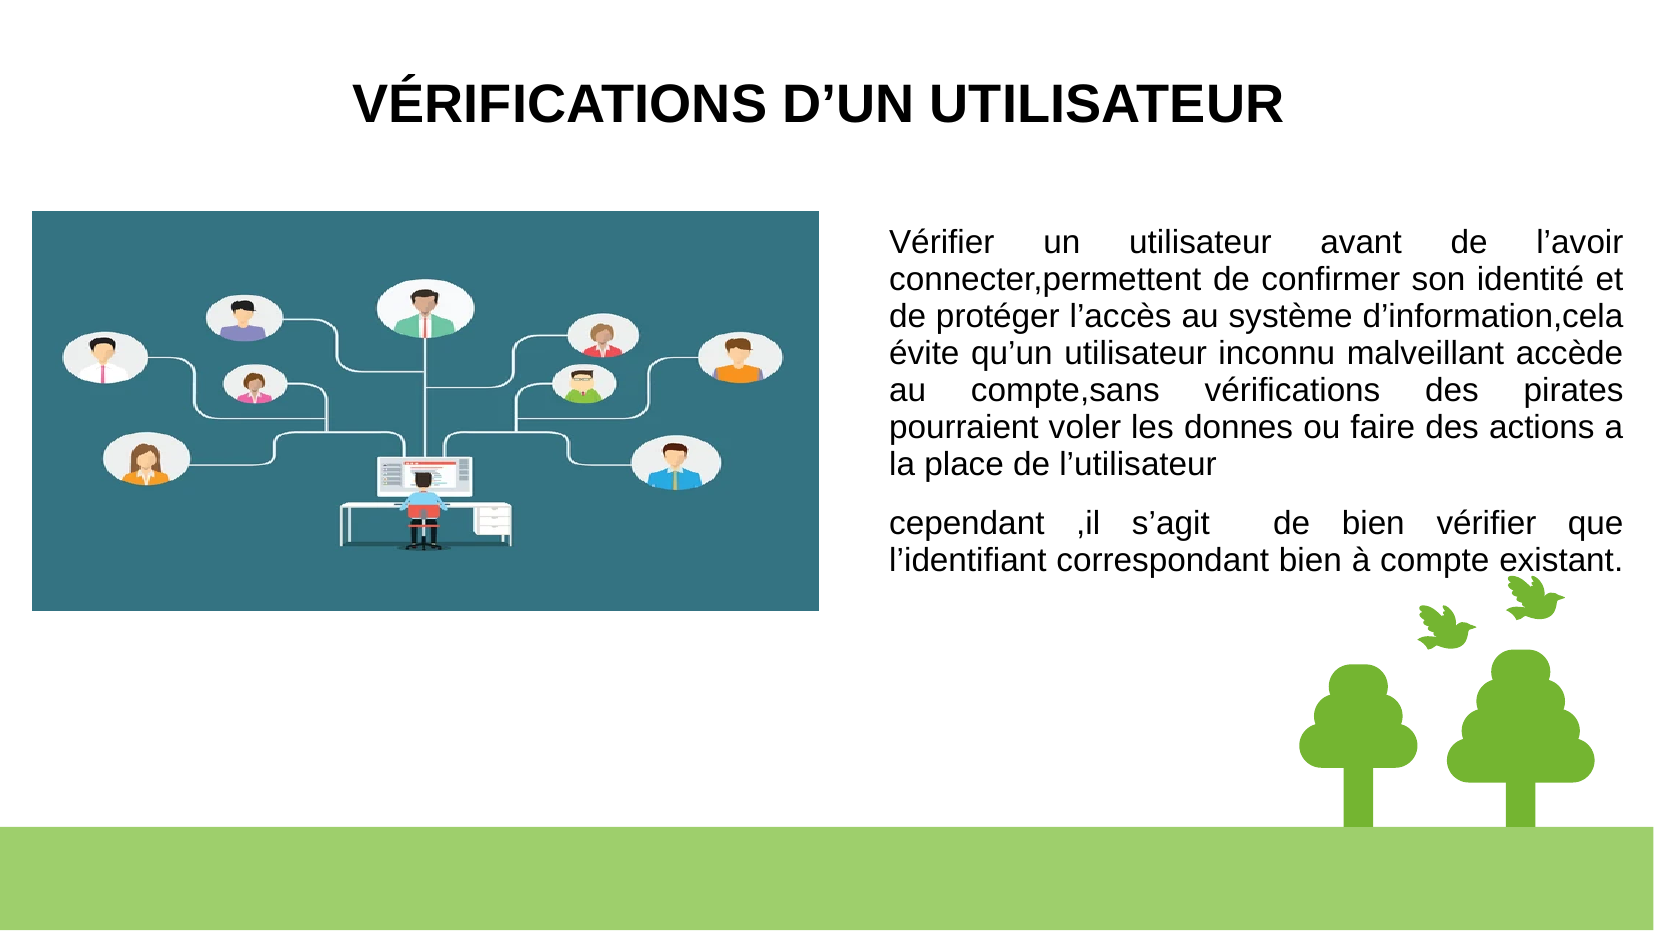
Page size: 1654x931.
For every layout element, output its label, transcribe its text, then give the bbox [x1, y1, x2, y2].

picture [32, 211, 819, 611]
title VÉRIFICATIONS D’UN UTILISATEUR [88, 29, 1565, 178]
list Vérifier un utilisateur avant de l’avoir connecter,permettent de confirmer son identité et de protéger l’accès au système d’information,cela évite qu’un utilisateur inconnu malveillant accède au compte,sans vérifications des pirates pourraient voler les donnes ou faire des actions a la place de l’utilisateur cependant ,il s’agit de bien vérifier que l’identifiant correspondant bien à compte existant. [818, 223, 1625, 755]
